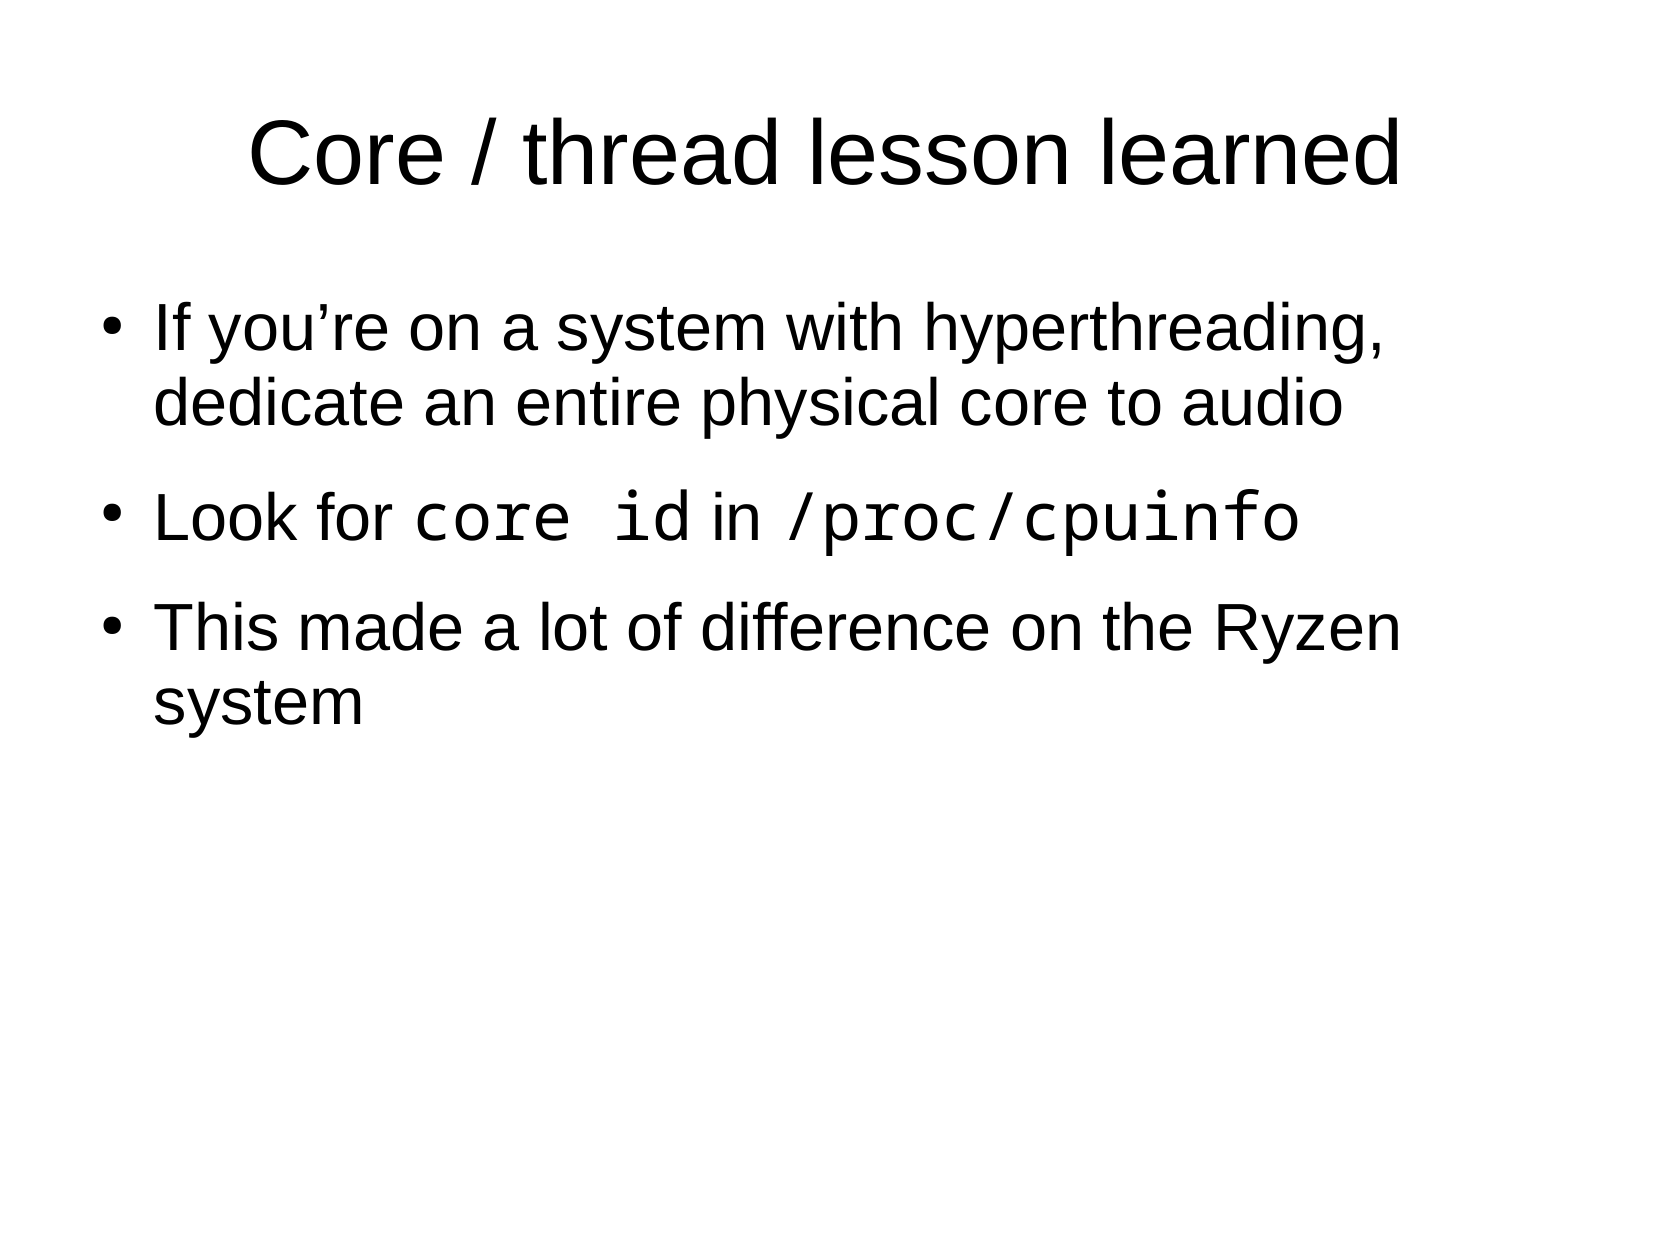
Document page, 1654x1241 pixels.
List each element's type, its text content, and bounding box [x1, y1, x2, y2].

title Core / thread lesson learned [82, 49, 1571, 257]
list If you’re on a system with hyperthreading, dedicate an entire physical core to audio Look for core id in /proc/cpuinfo This made a lot of difference on the Ryzen system [82, 290, 1571, 1010]
